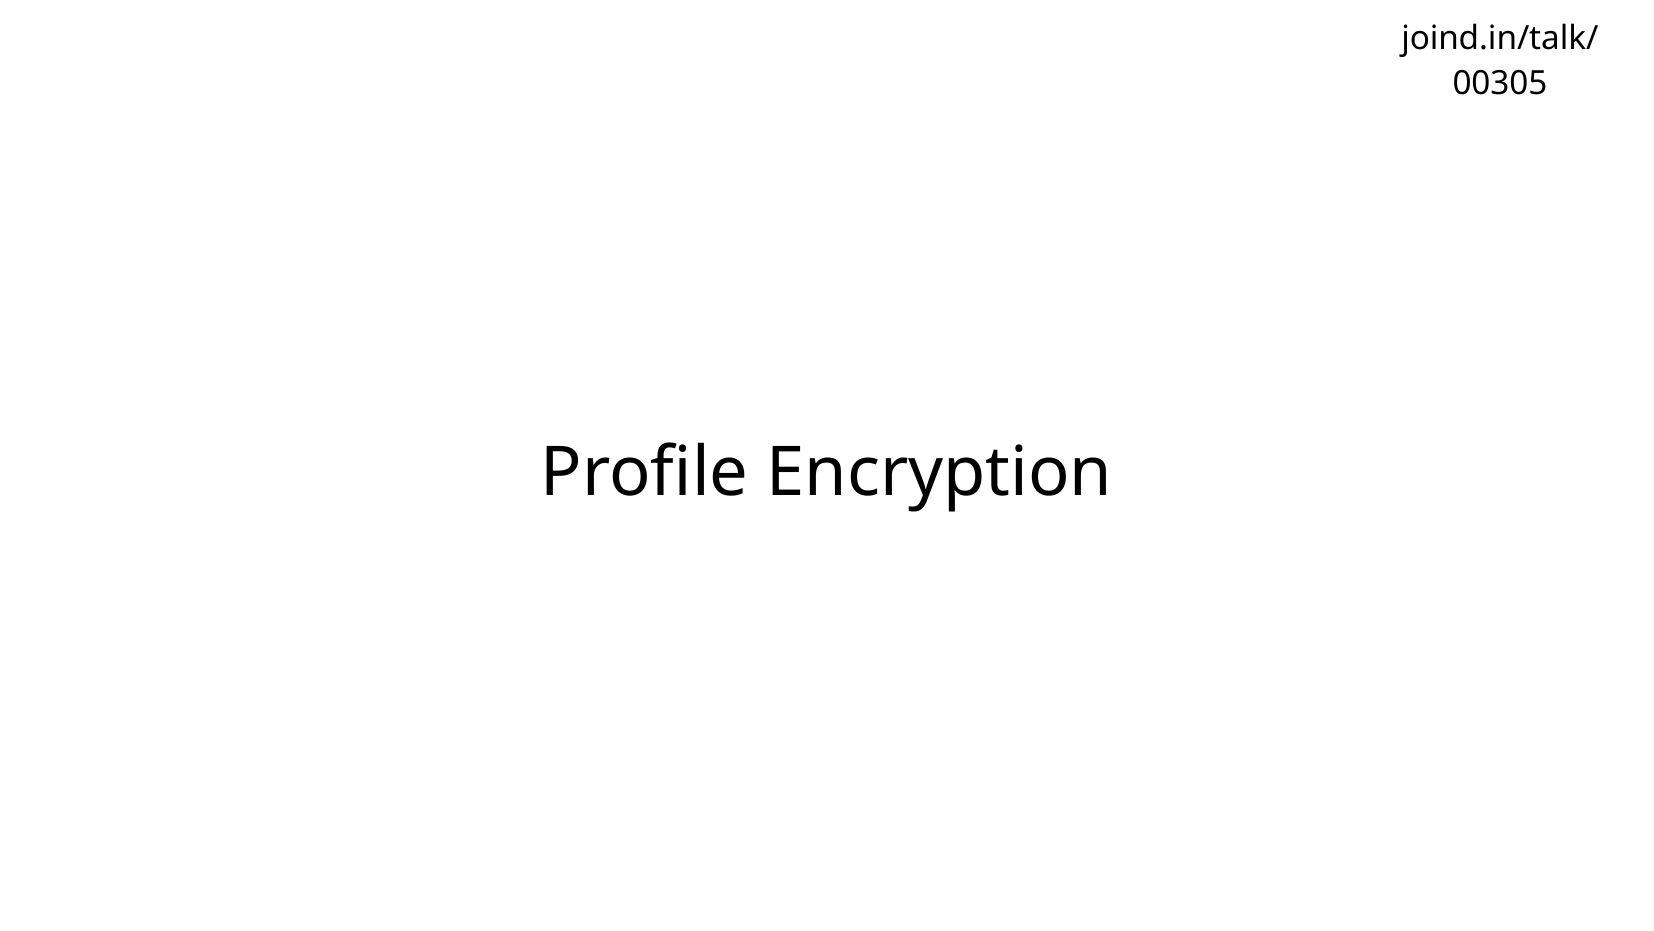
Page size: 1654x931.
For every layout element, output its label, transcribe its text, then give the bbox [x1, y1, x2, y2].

title Profile Encryption [82, 391, 1571, 547]
